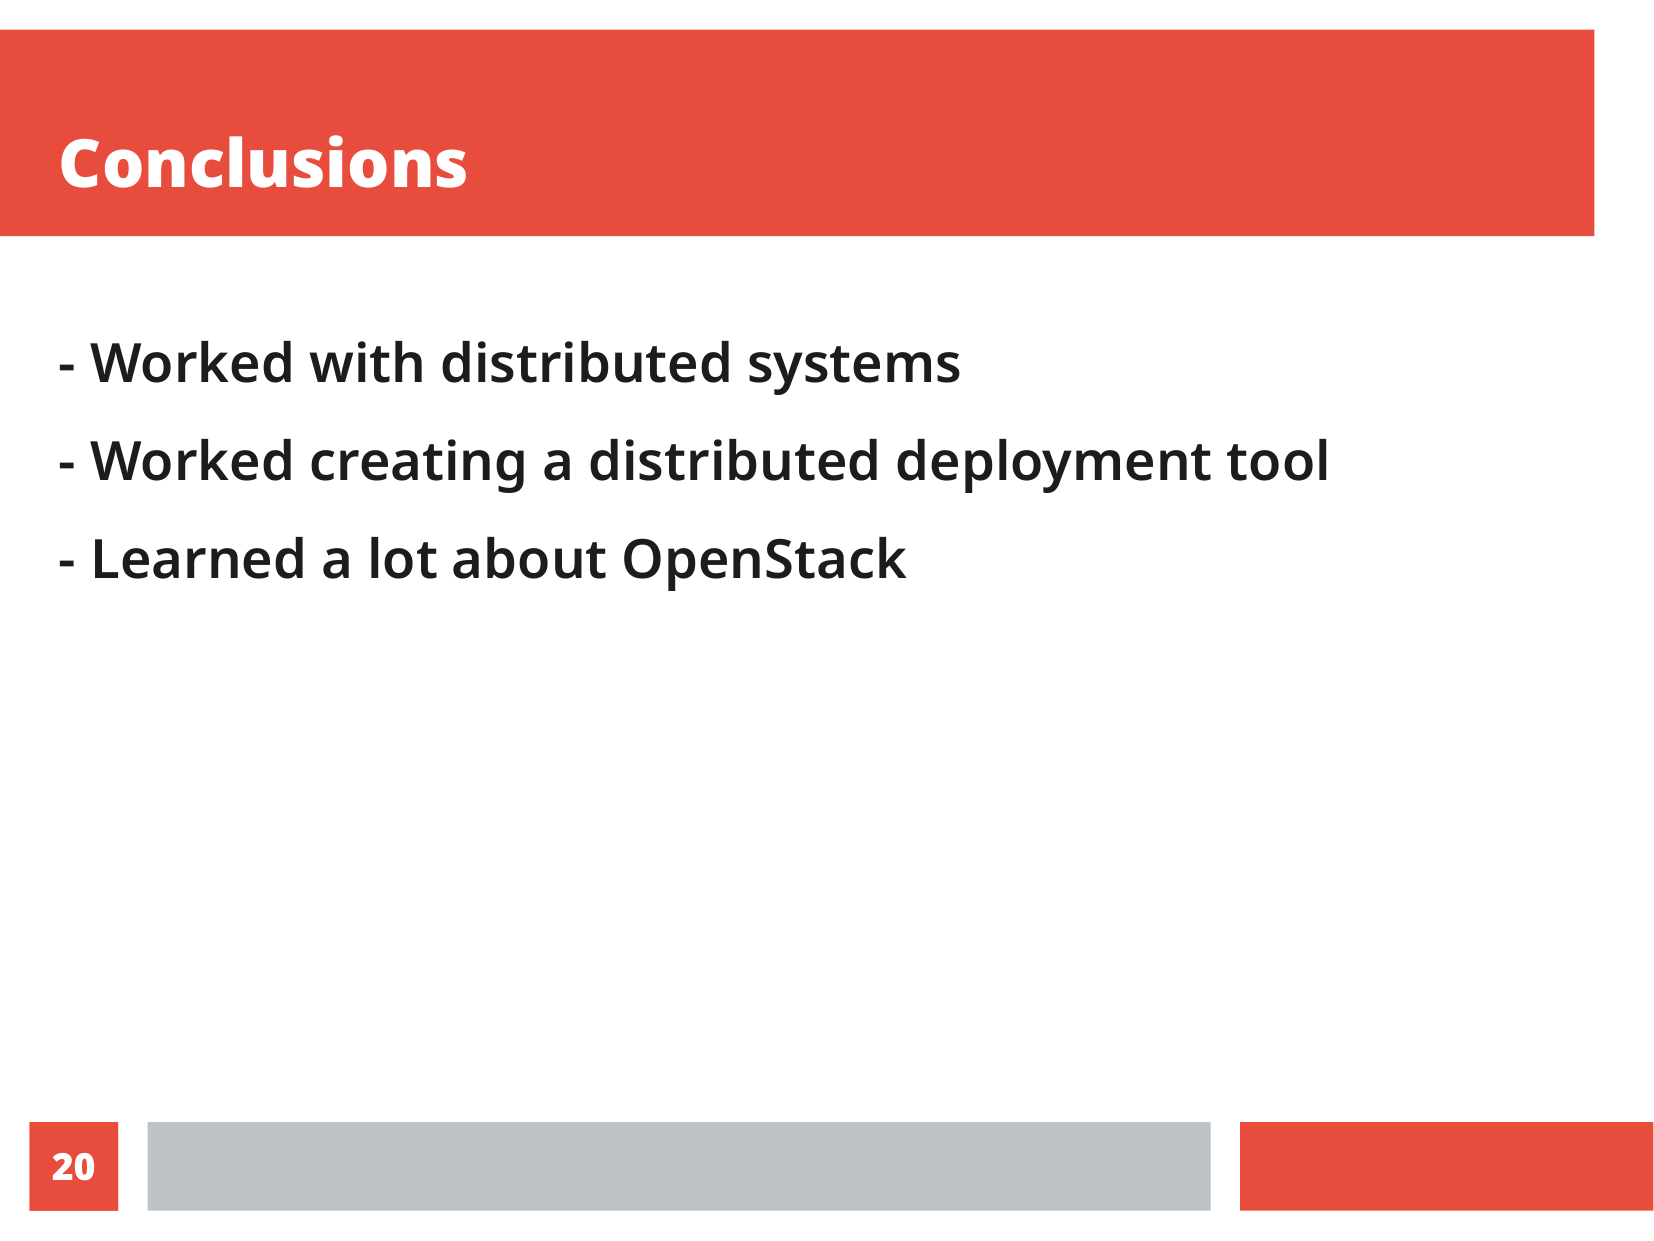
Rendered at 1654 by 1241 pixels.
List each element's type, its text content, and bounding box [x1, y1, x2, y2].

title Conclusions [59, 59, 1595, 207]
list - Worked with distributed systems - Worked creating a distributed deployment tool - Learned a lot about OpenStack [59, 324, 1565, 1093]
